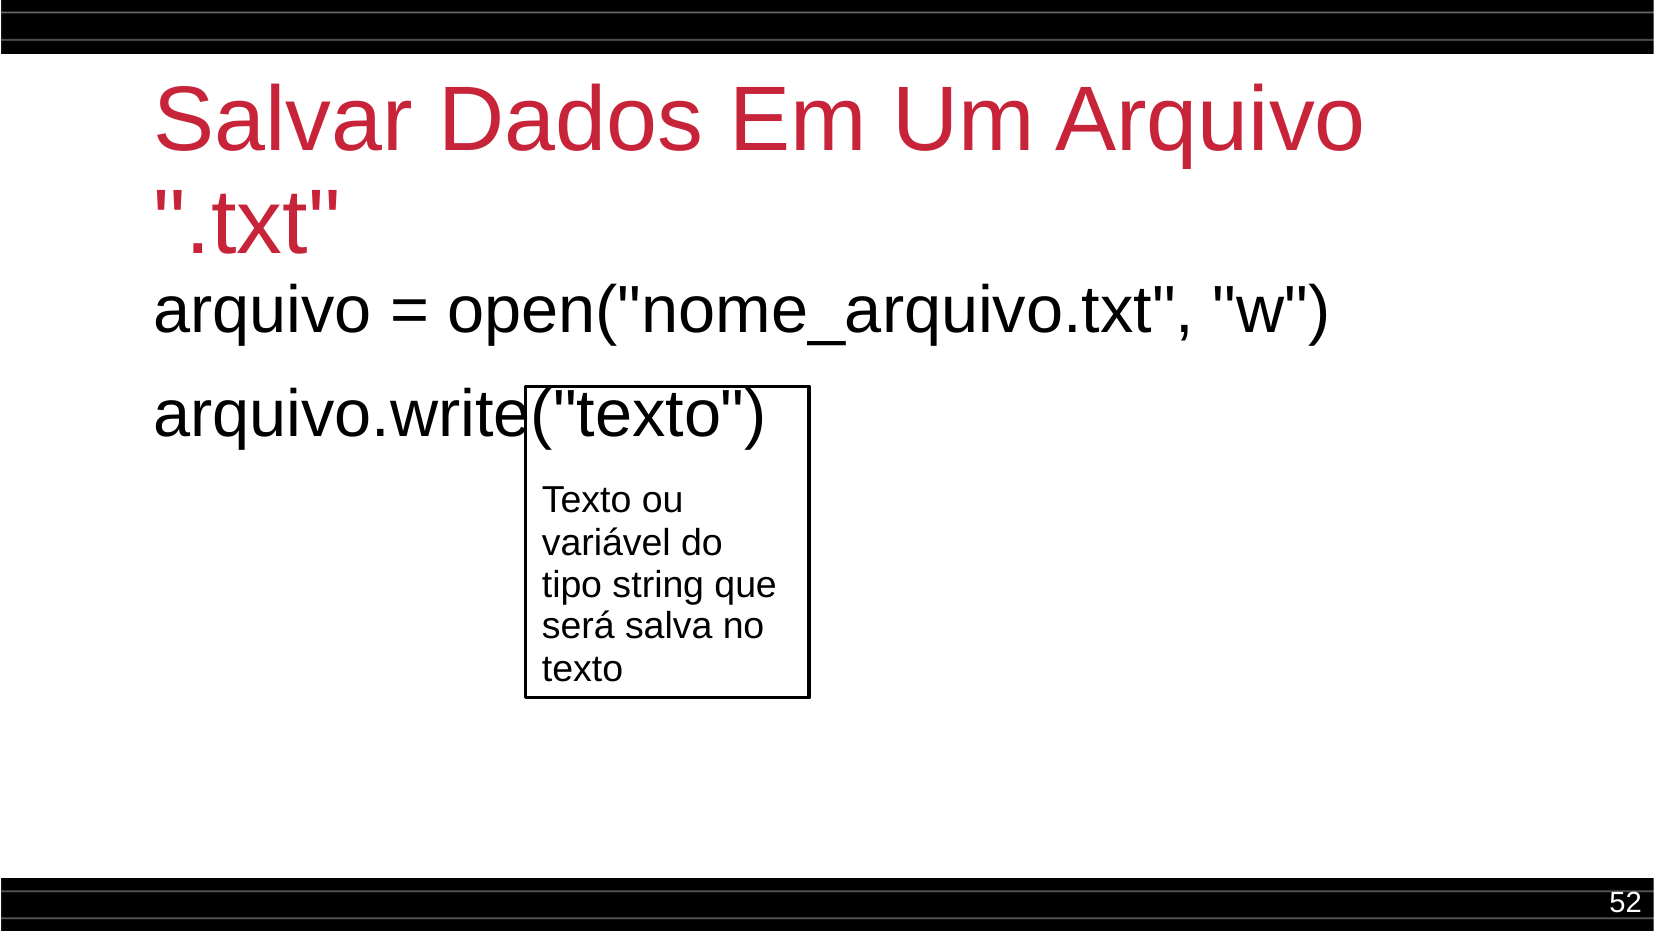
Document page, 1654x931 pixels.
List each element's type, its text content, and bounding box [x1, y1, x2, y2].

list arquivo = open("nome_arquivo.txt", "w") arquivo.write("texto") [82, 271, 1571, 758]
picture [1, 0, 1654, 54]
text_box Texto ou variável do tipo string que será salva no texto [525, 386, 810, 698]
picture [1, 878, 1654, 931]
title Salvar Dados Em Um Arquivo ".txt" [82, 67, 1571, 271]
